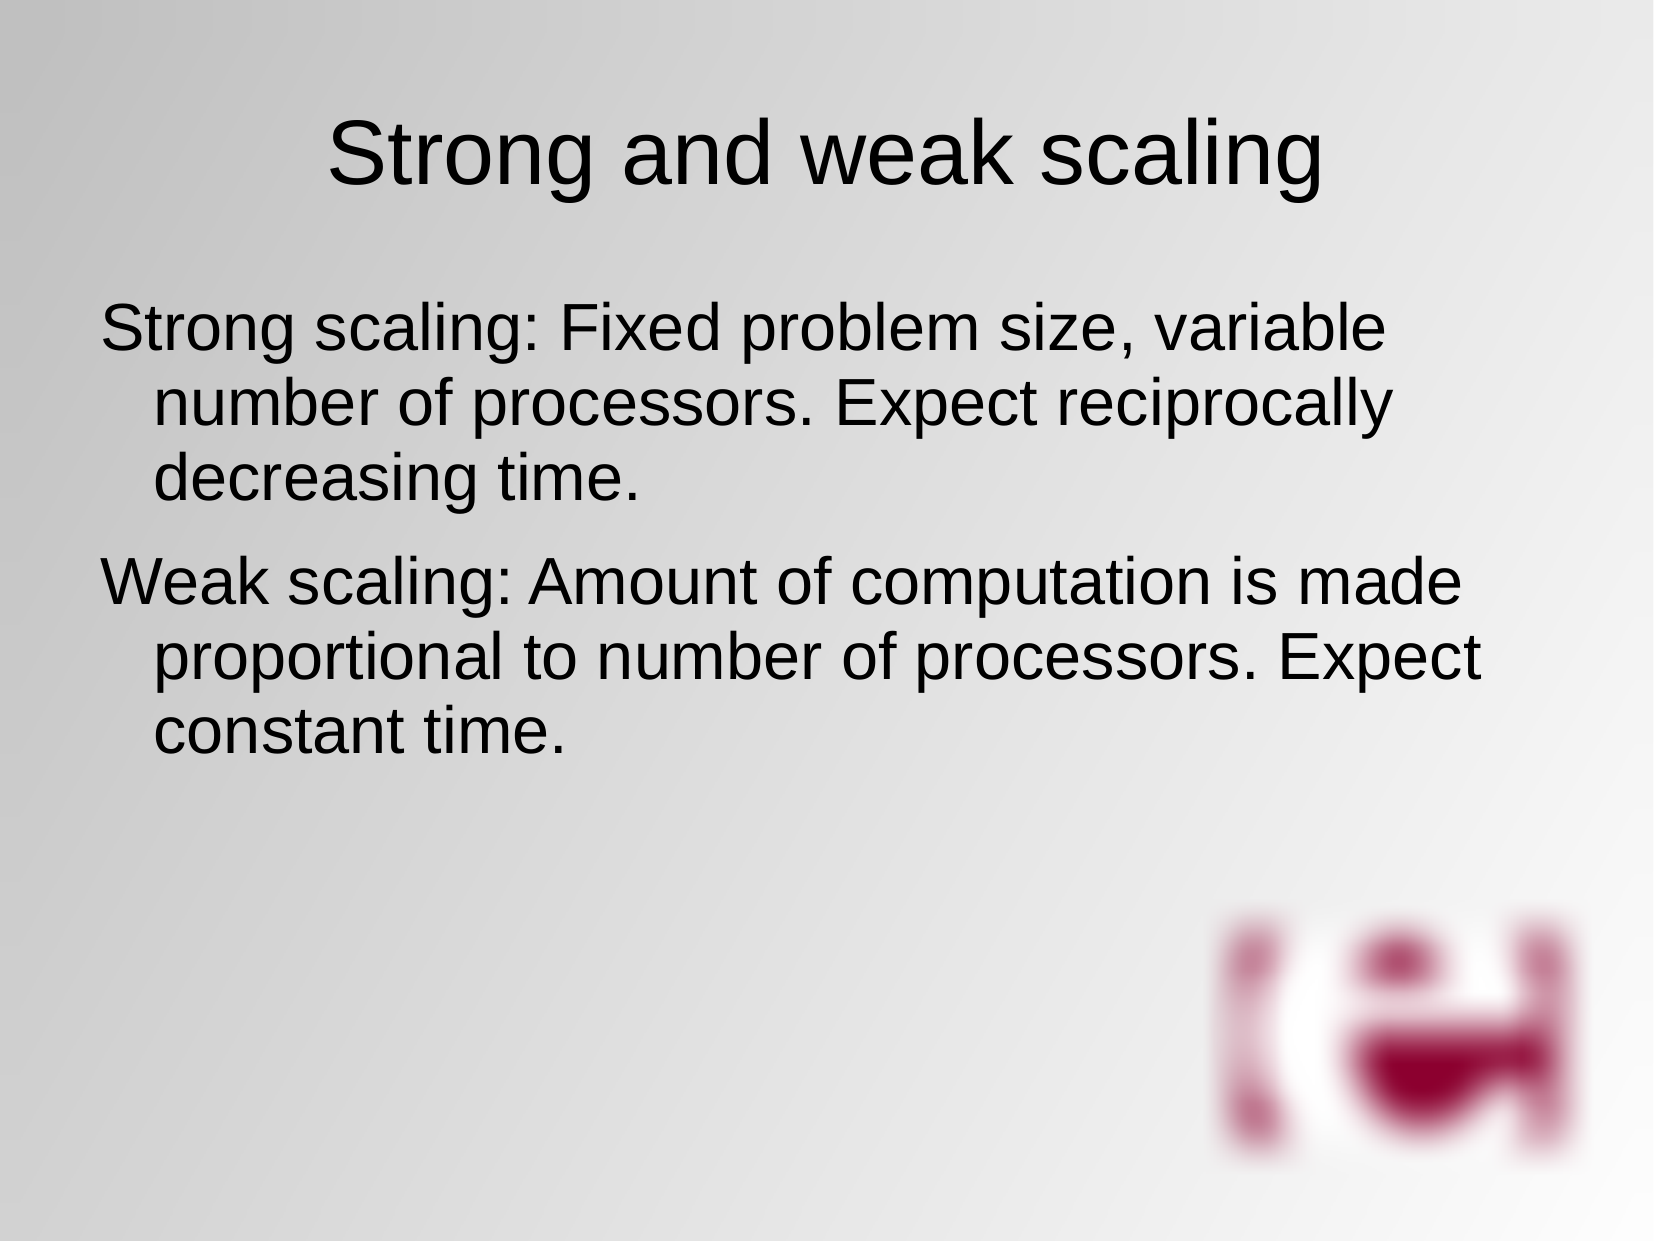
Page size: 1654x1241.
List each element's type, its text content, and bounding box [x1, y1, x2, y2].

list Strong scaling: Fixed problem size, variable number of processors. Expect reciprocally decreasing time. Weak scaling: Amount of computation is made proportional to number of processors. Expect constant time. [82, 290, 1571, 1094]
picture [0, 0, 1654, 1241]
title Strong and weak scaling [82, 56, 1571, 250]
